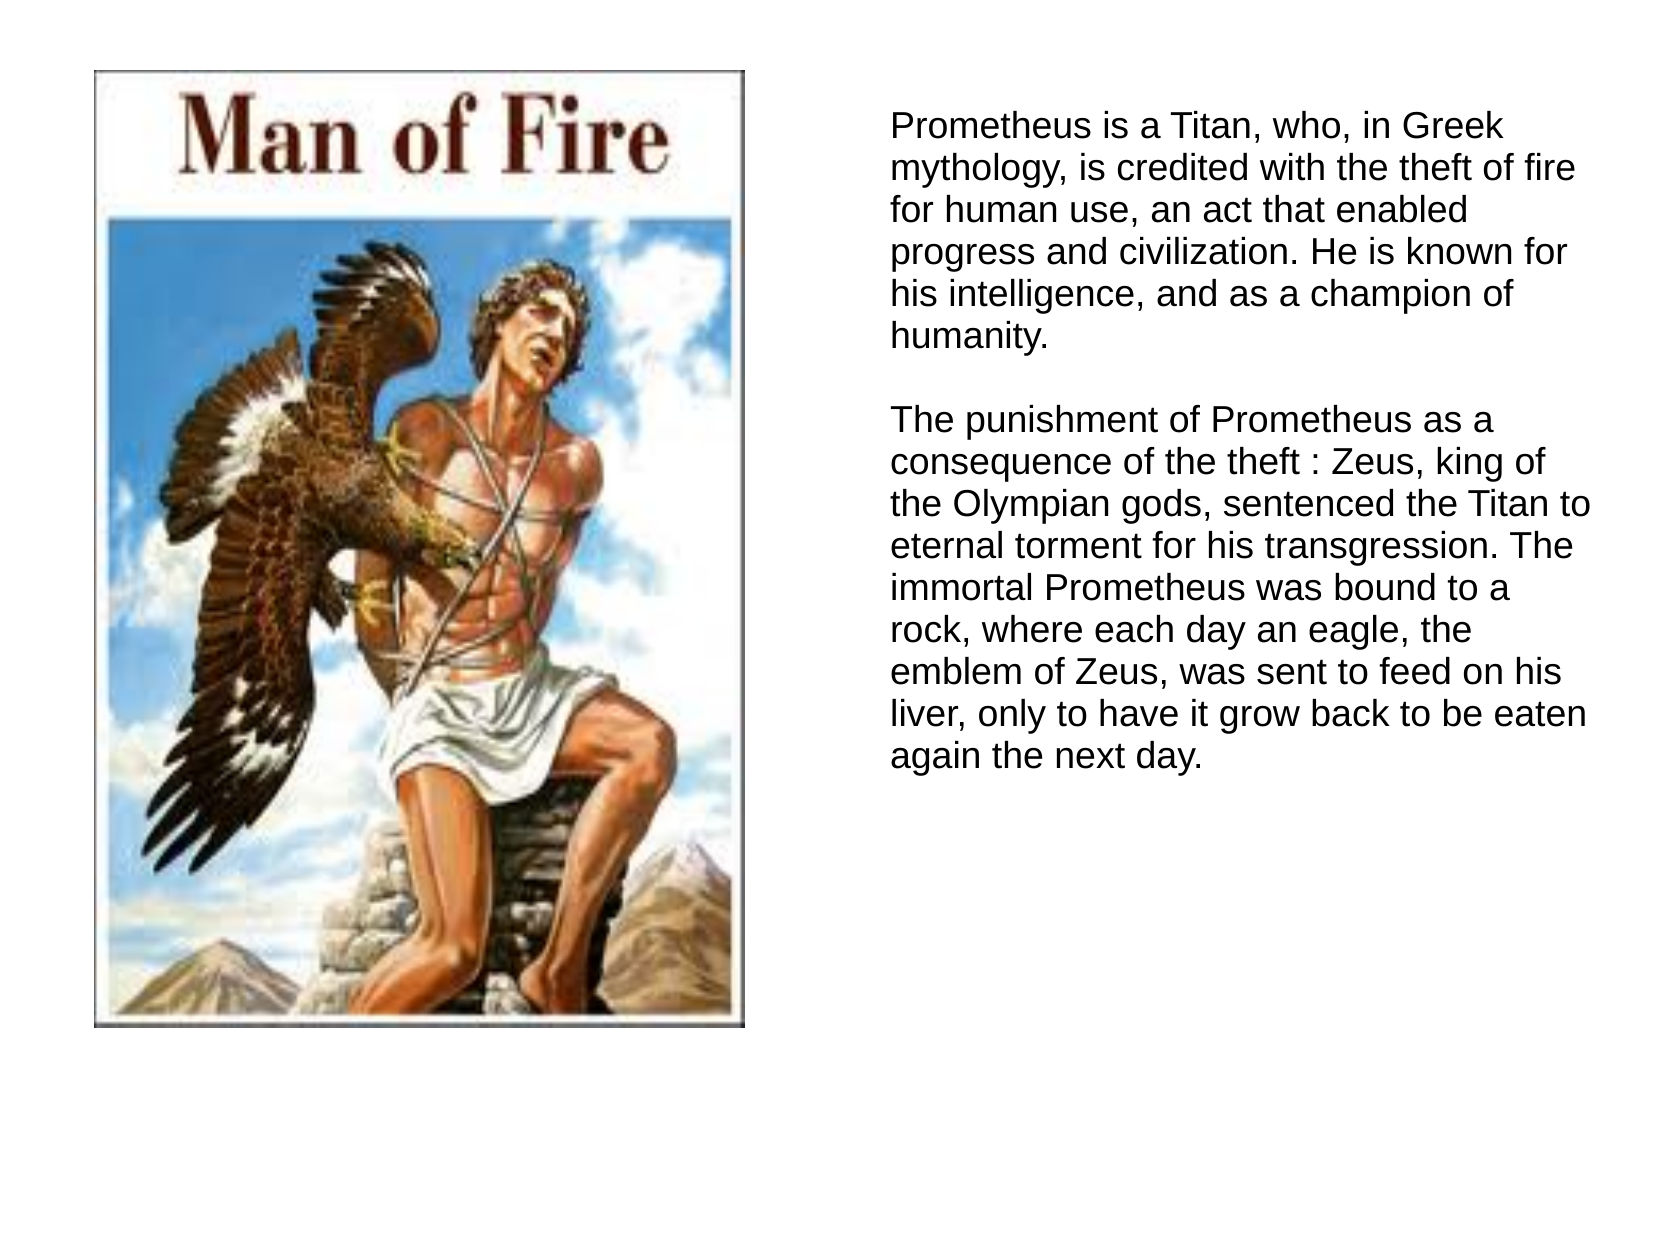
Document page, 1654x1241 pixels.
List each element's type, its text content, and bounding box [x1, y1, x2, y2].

text_box Prometheus is a Titan, who, in Greek mythology, is credited with the theft of fire for human use, an act that enabled progress and civilization. He is known for his intelligence, and as a champion of humanity. The punishment of Prometheus as a consequence of the theft : Zeus, king of the Olympian gods, sentenced the Titan to eternal torment for his transgression. The immortal Prometheus was bound to a rock, where each day an eagle, the emblem of Zeus, was sent to feed on his liver, only to have it grow back to be eaten again the next day. [875, 96, 1607, 1052]
picture [94, 70, 745, 1028]
